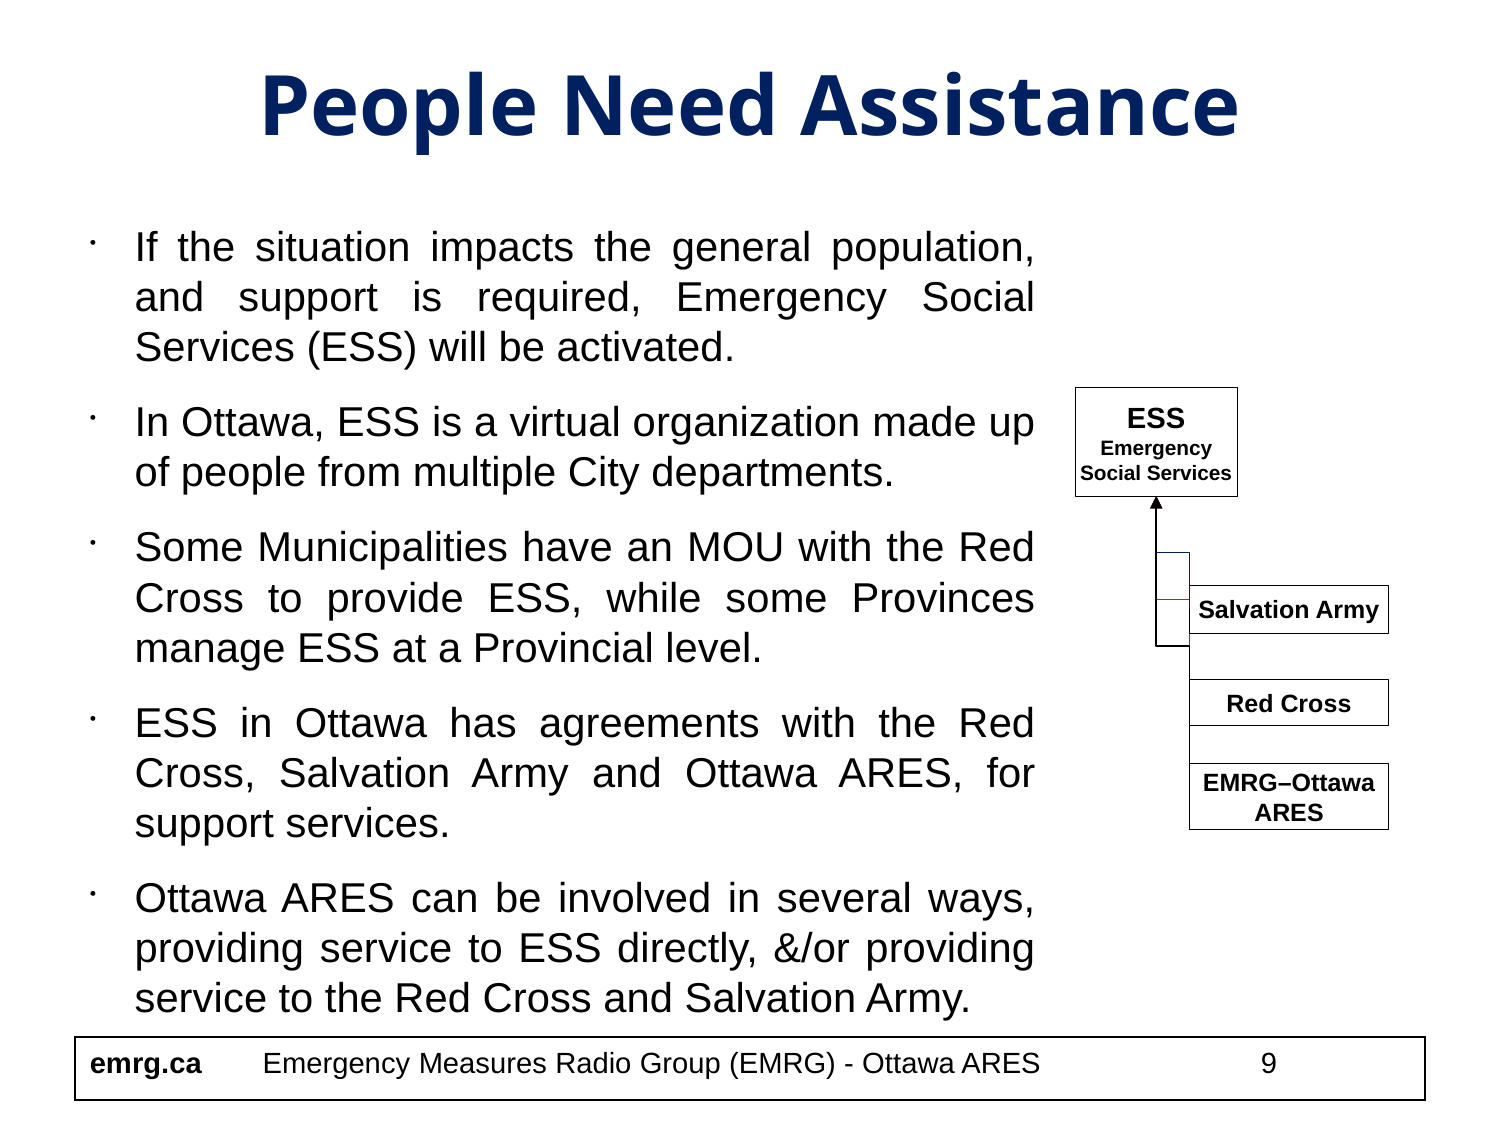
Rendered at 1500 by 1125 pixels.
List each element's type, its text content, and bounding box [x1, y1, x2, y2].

footer Emergency Measures Radio Group (EMRG) - Ottawa ARES [247, 1037, 1238, 1103]
text_box EMRG–Ottawa ARES [1189, 763, 1389, 830]
slide_number <number> [1246, 1037, 1425, 1103]
text_box ESS Emergency Social Services [1074, 387, 1238, 497]
title People Need Assistance [75, 45, 1425, 187]
text_box Red Cross [1190, 679, 1389, 726]
list If the situation impacts the general population, and support is required, Emergency Social Services (ESS) will be activated. In Ottawa, ESS is a virtual organization made up of people from multiple City departments. Some Municipalities have an MOU with the Red Cross to provide ESS, while some Provinces manage ESS at a Provincial level. ESS in Ottawa has agreements with the Red Cross, Salvation Army and Ottawa ARES, for support services. Ottawa ARES can be involved in several ways, providing service to ESS directly, &/or providing service to the Red Cross and Salvation Army. [75, 212, 1051, 1038]
text_box Salvation Army [1189, 585, 1389, 633]
